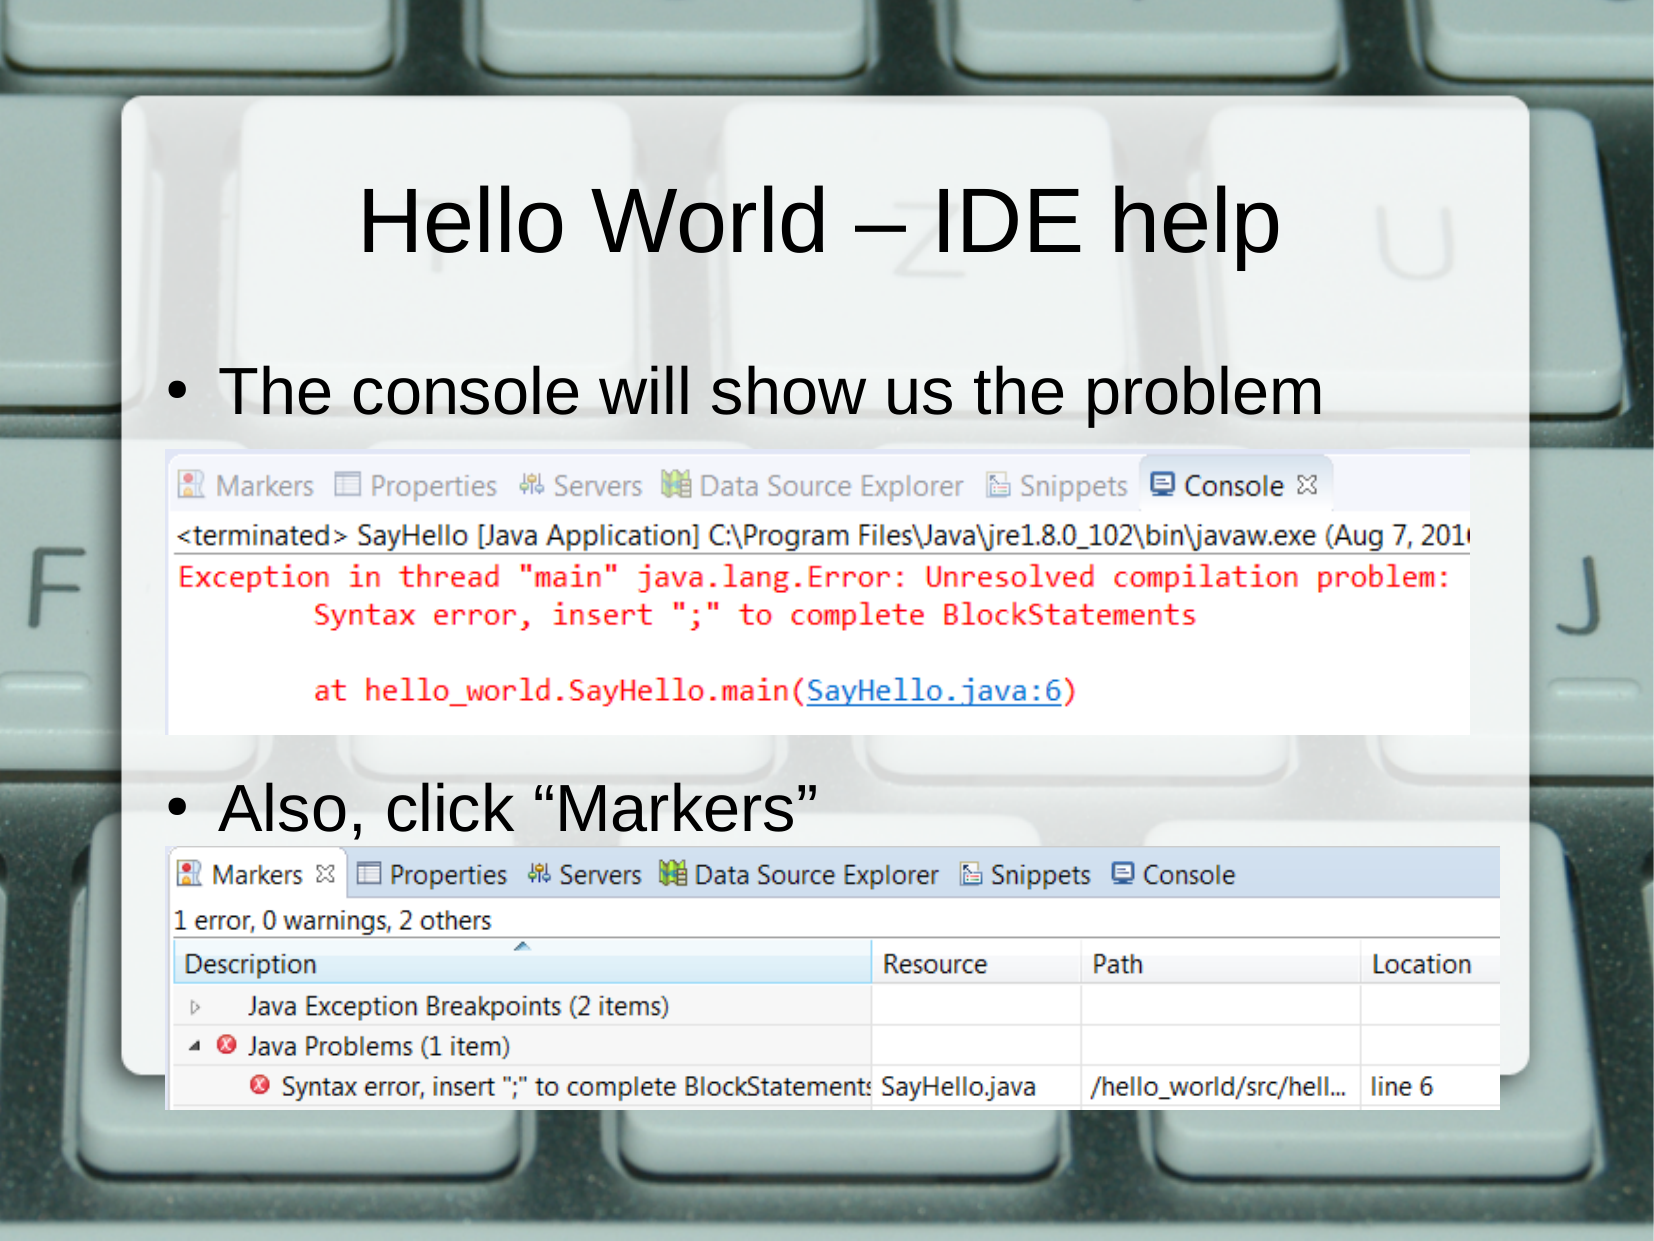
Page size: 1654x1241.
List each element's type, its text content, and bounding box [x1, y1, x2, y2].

picture [0, 0, 1654, 1241]
title Hello World – IDE help [135, 117, 1506, 325]
list The console will show us the problem Also, click “Markers” [147, 354, 1506, 1063]
